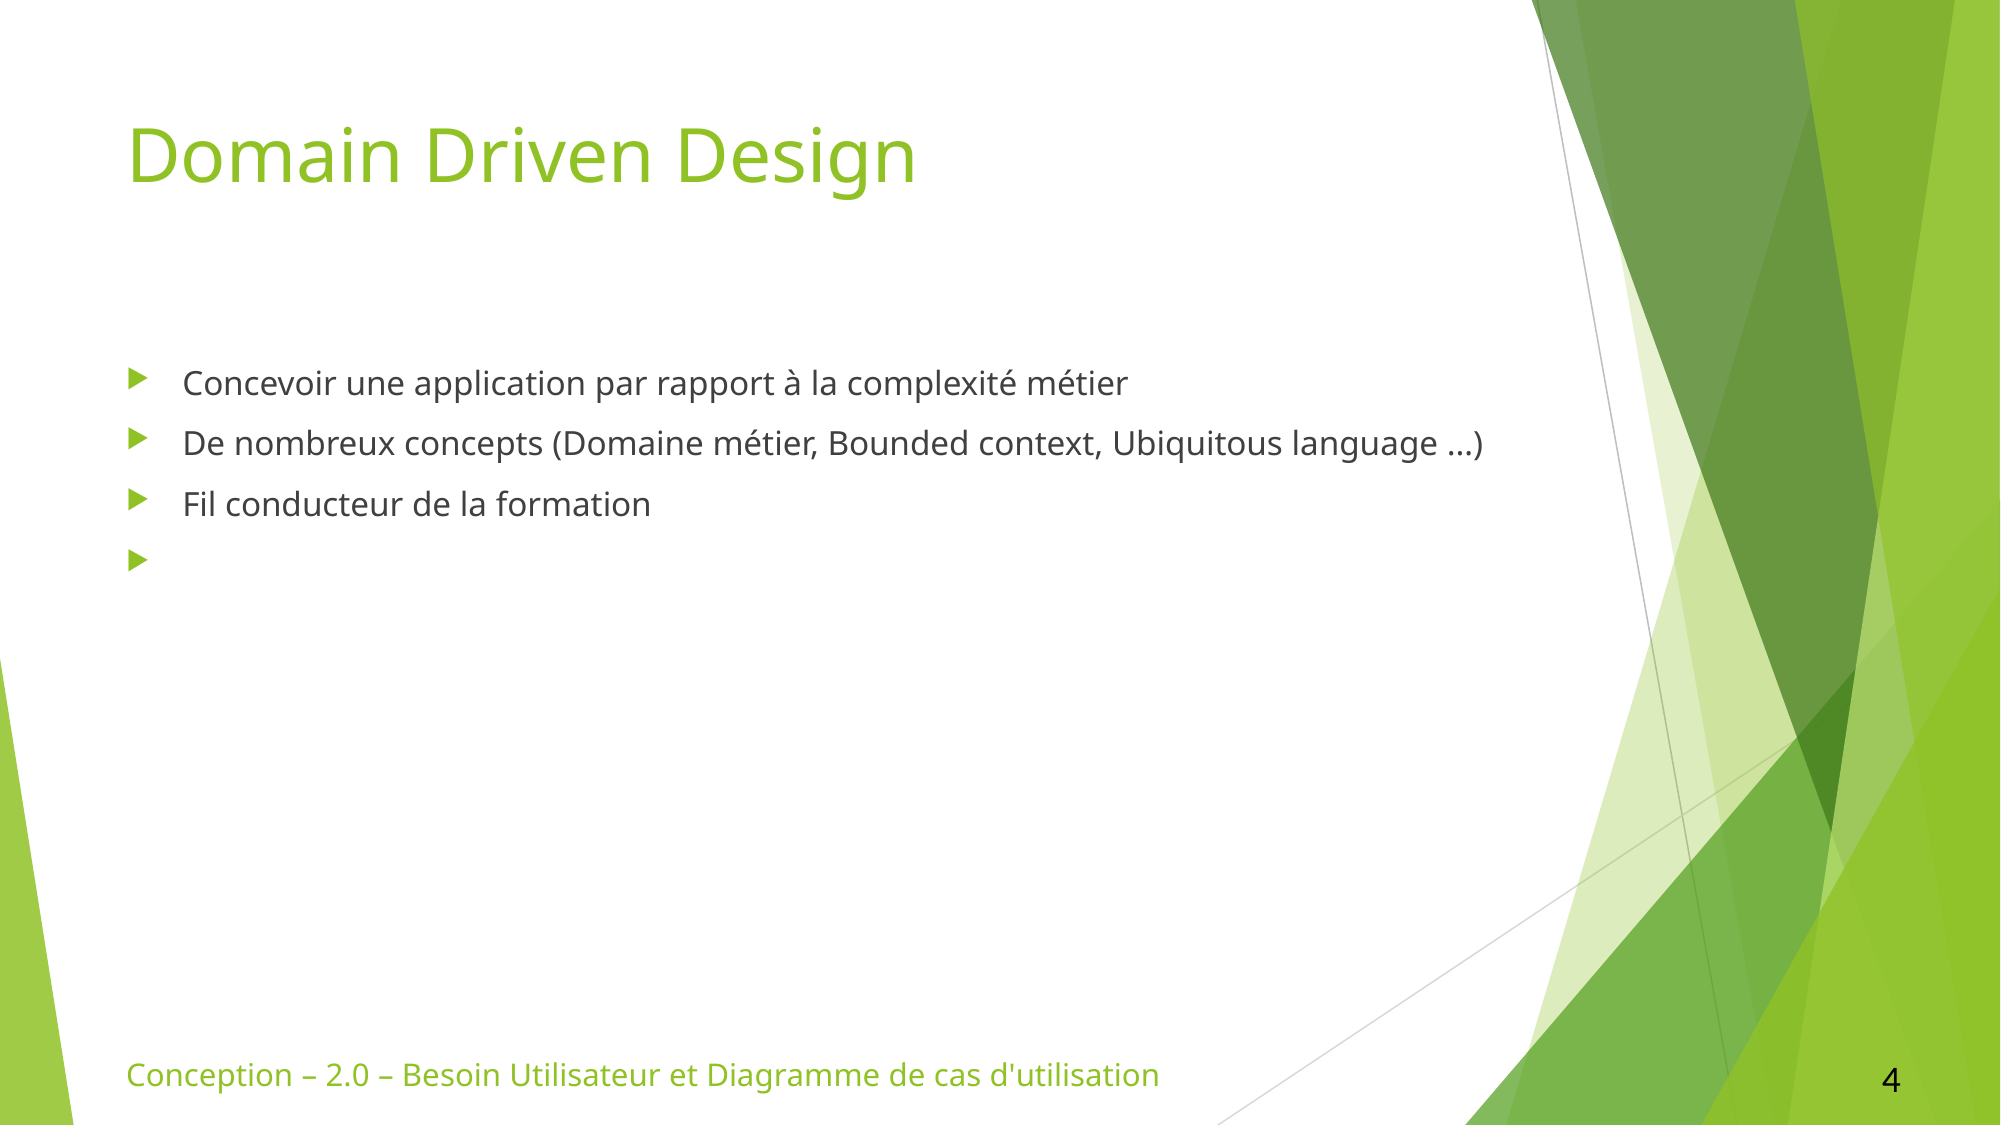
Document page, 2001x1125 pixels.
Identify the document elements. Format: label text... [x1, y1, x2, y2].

text_box [1866, 1047, 1979, 1108]
title Domain Driven Design [111, 99, 1522, 317]
list Concevoir une application par rapport à la complexité métier De nombreux concepts (Domaine métier, Bounded context, Ubiquitous language …) Fil conducteur de la formation [111, 354, 1522, 992]
text_box Conception – 2.0 – Besoin Utilisateur et Diagramme de cas d'utilisation [111, 1047, 1210, 1109]
